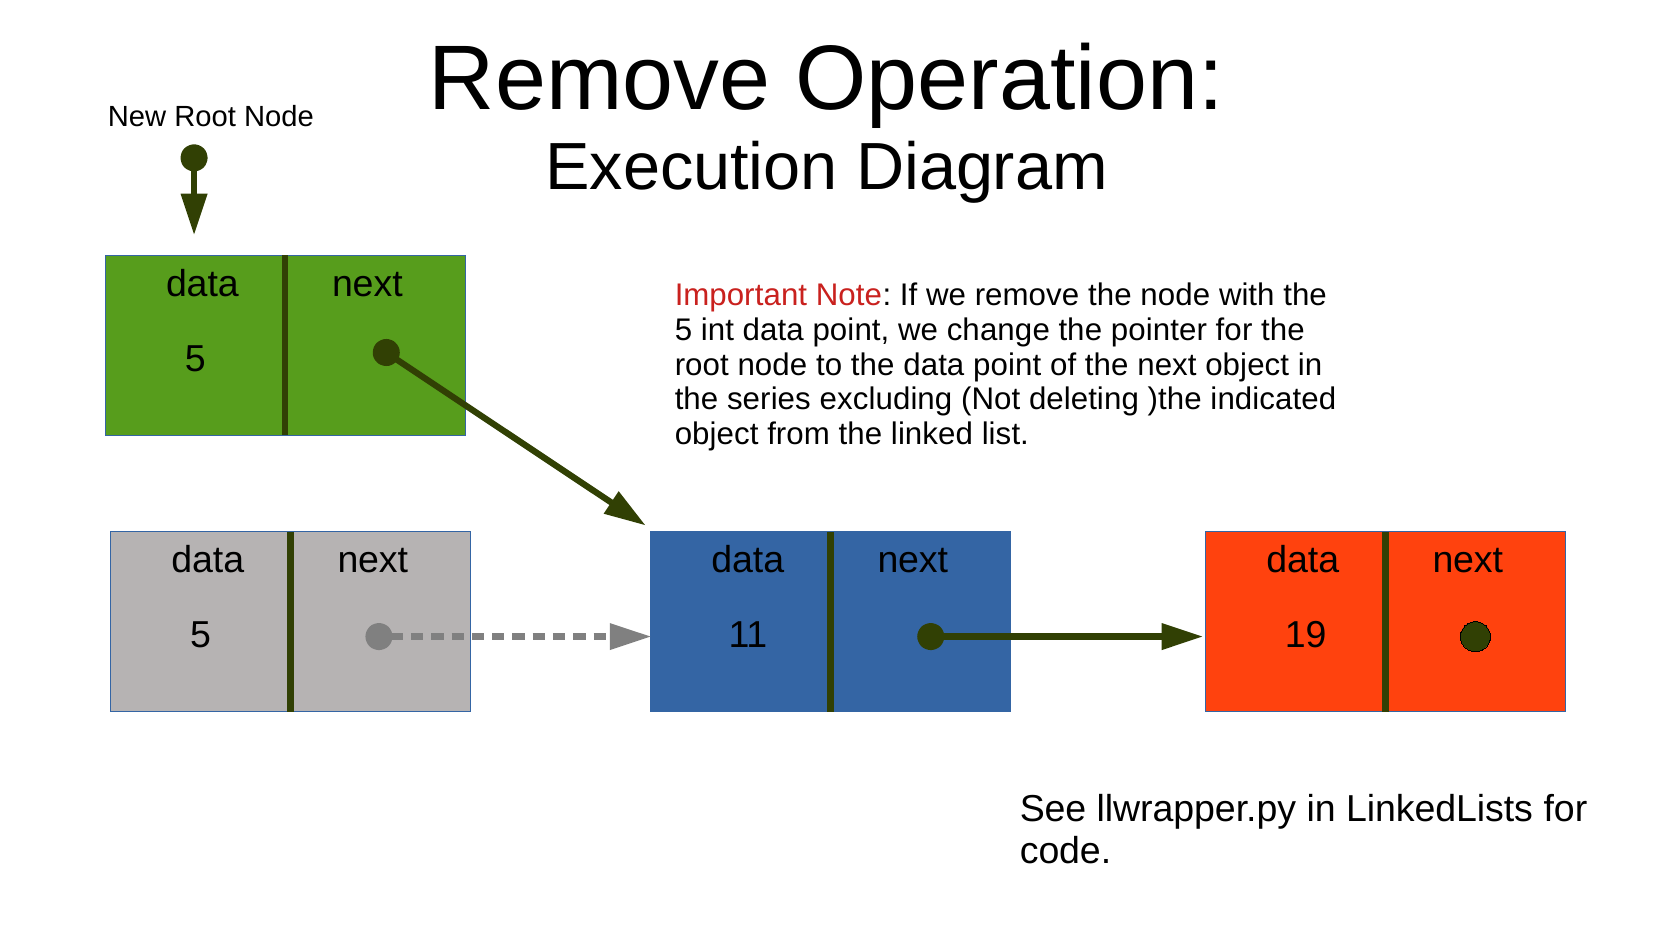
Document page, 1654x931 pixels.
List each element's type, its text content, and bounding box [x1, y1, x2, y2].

text_box [283, 312, 466, 436]
title Remove Operation: Execution Diagram [82, 26, 1571, 204]
text_box [110, 589, 287, 712]
text_box [650, 589, 827, 712]
text_box [1205, 589, 1382, 712]
text_box [105, 312, 282, 436]
text_box data [650, 531, 815, 589]
text_box [1389, 589, 1566, 712]
text_box [834, 589, 1011, 712]
text_box See llwrapper.py in LinkedLists for code. [1005, 780, 1651, 921]
text_box 19 [1223, 606, 1389, 664]
text_box next [270, 255, 282, 312]
text_box 11 [665, 606, 831, 664]
text_box next [1370, 531, 1566, 589]
text_box next [815, 531, 1011, 589]
text_box 5 [112, 330, 278, 387]
text_box New Root Node [93, 92, 346, 173]
text_box 5 [118, 606, 284, 664]
text_box [294, 589, 471, 712]
text_box data [110, 531, 275, 589]
text_box next [275, 531, 471, 589]
text_box data [1205, 531, 1370, 589]
text_box data [105, 255, 270, 312]
text_box Important Note: If we remove the node with the 5 int data point, we change the pointer for the root node to the data point of the next object in the series excluding (Not deleting )the indicated object from the linked list. [660, 270, 1366, 459]
text_box next [288, 255, 466, 312]
